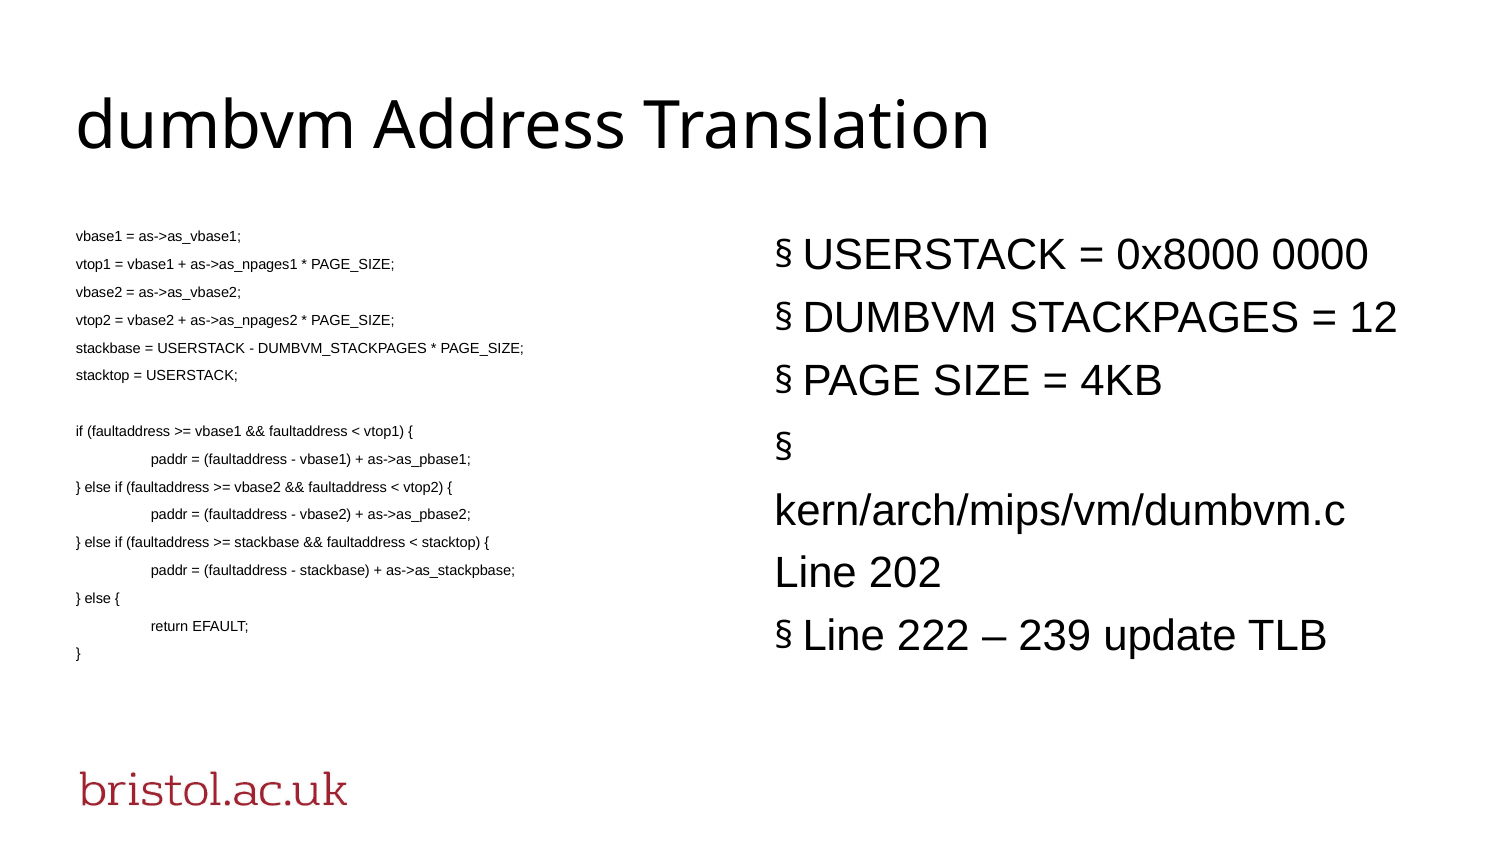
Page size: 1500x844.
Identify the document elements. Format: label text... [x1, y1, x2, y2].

list USERSTACK = 0x8000 0000 DUMBVM STACKPAGES = 12 PAGE SIZE = 4KB kern/arch/mips/vm/dumbvm.c Line 202 Line 222 – 239 update TLB [759, 224, 1440, 699]
list vbase1 = as->as_vbase1; vtop1 = vbase1 + as->as_npages1 * PAGE_SIZE; vbase2 = as->as_vbase2; vtop2 = vbase2 + as->as_npages2 * PAGE_SIZE; stackbase = USERSTACK - DUMBVM_STACKPAGES * PAGE_SIZE; stacktop = USERSTACK; if (faultaddress >= vbase1 && faultaddress < vtop1) { paddr = (faultaddress - vbase1) + as->as_pbase1; } else if (faultaddress >= vbase2 && faultaddress < vtop2) { paddr = (faultaddress - vbase2) + as->as_pbase2; } else if (faultaddress >= stackbase && faultaddress < stacktop) { paddr = (faultaddress - stackbase) + as->as_stackpbase; } else { return EFAULT; } [60, 224, 741, 699]
title dumbvm Address Translation [60, 44, 1440, 209]
